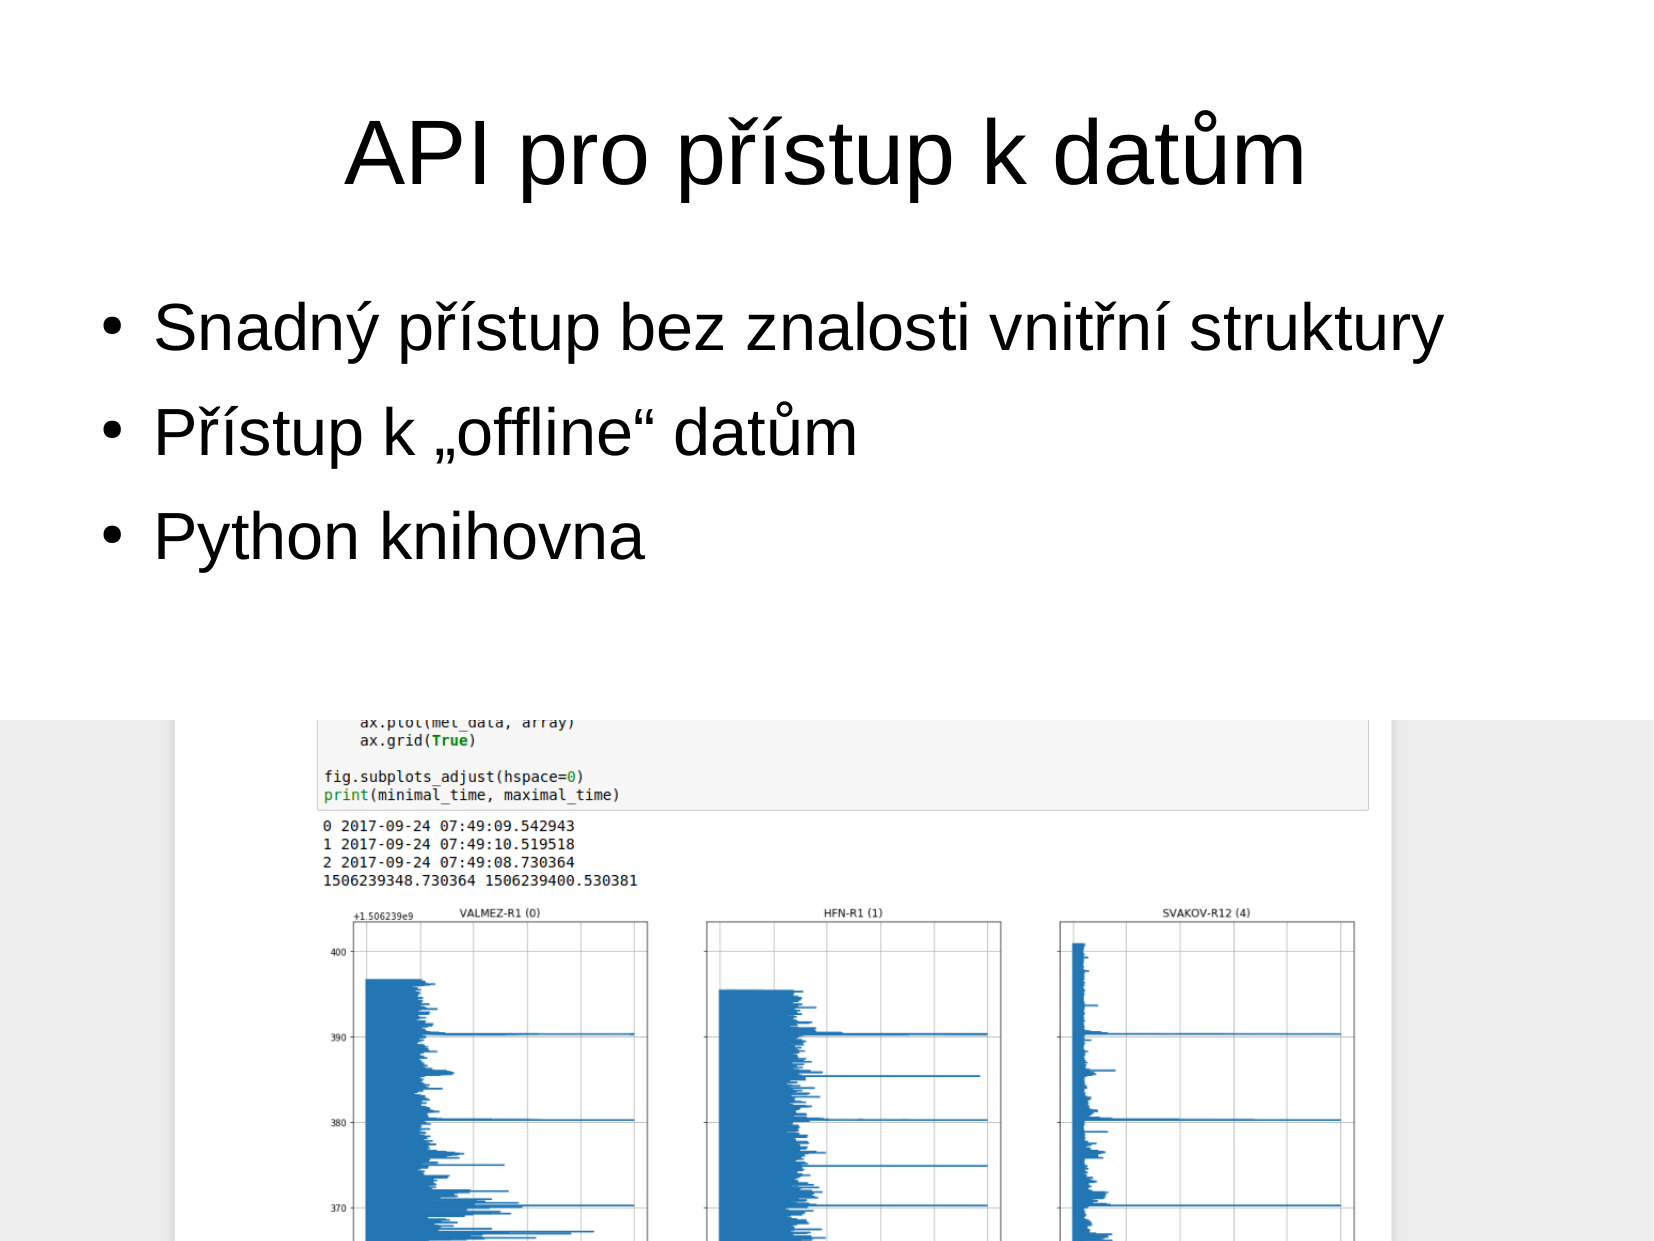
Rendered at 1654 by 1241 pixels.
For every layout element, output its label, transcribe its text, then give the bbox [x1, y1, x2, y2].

title API pro přístup k datům [82, 49, 1571, 257]
picture [0, 720, 1654, 1241]
list Snadný přístup bez znalosti vnitřní struktury Přístup k „offline“ datům Python knihovna [82, 290, 1571, 720]
